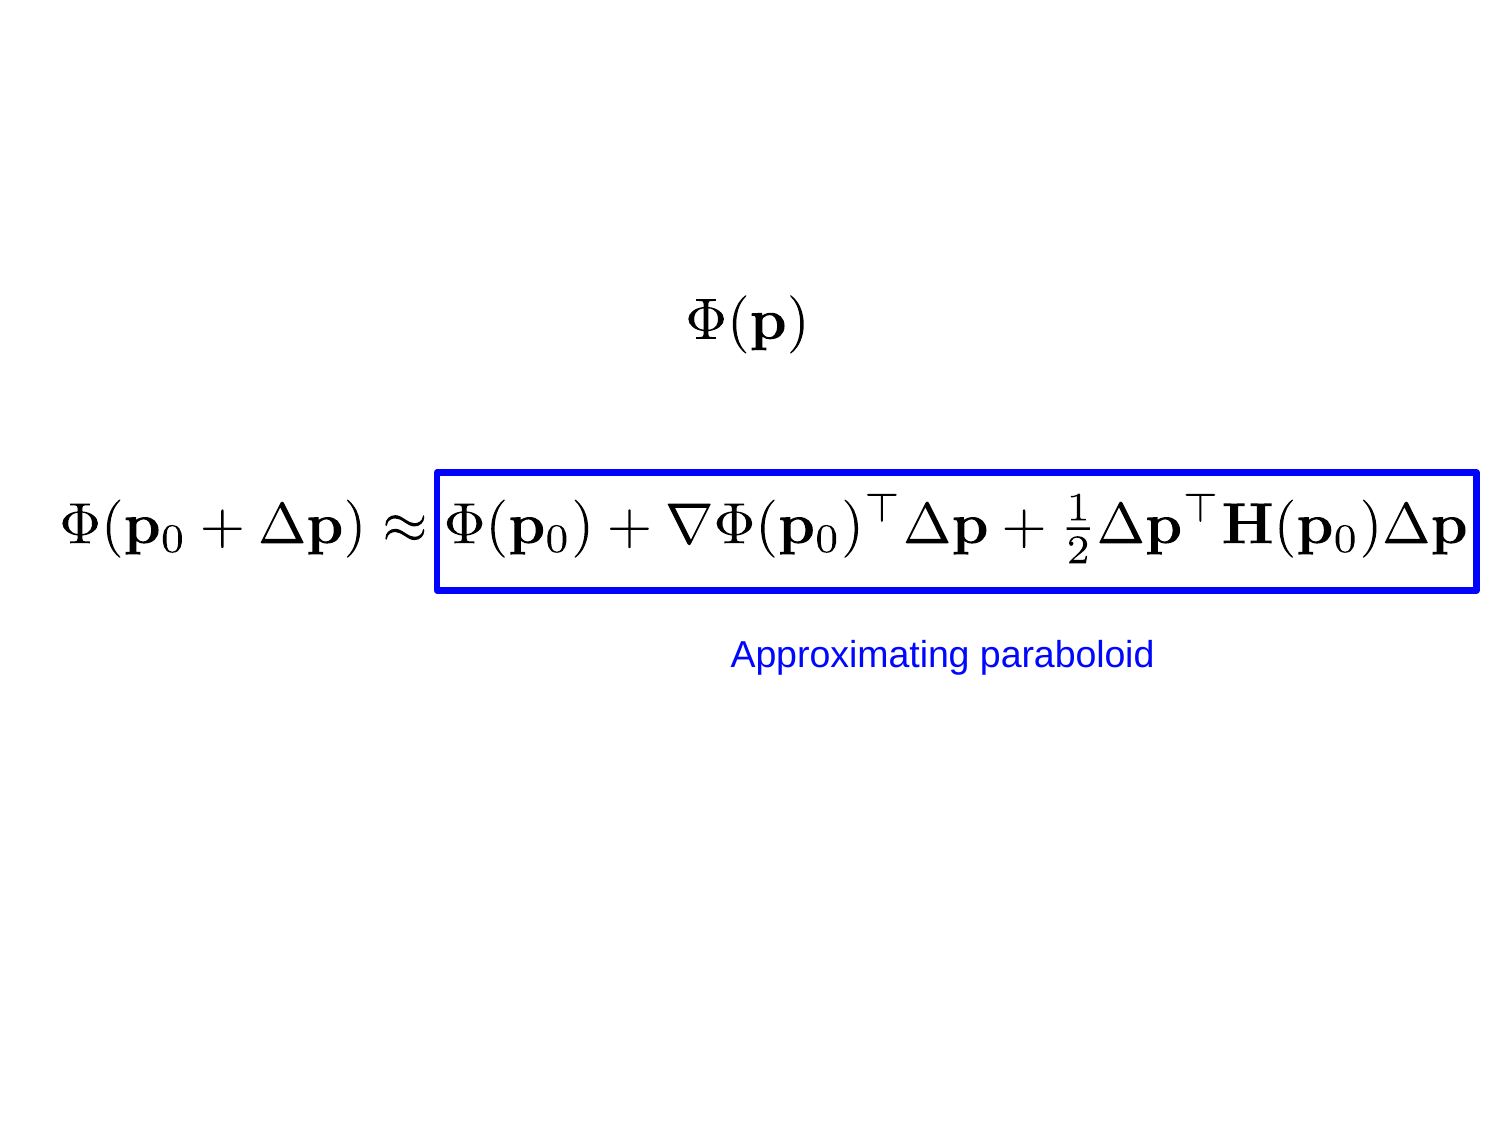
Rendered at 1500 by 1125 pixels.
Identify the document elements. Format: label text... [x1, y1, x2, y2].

text_box [685, 295, 810, 354]
text_box [440, 493, 1468, 564]
text_box Approximating paraboloid [715, 625, 1170, 683]
text_box [59, 493, 434, 564]
